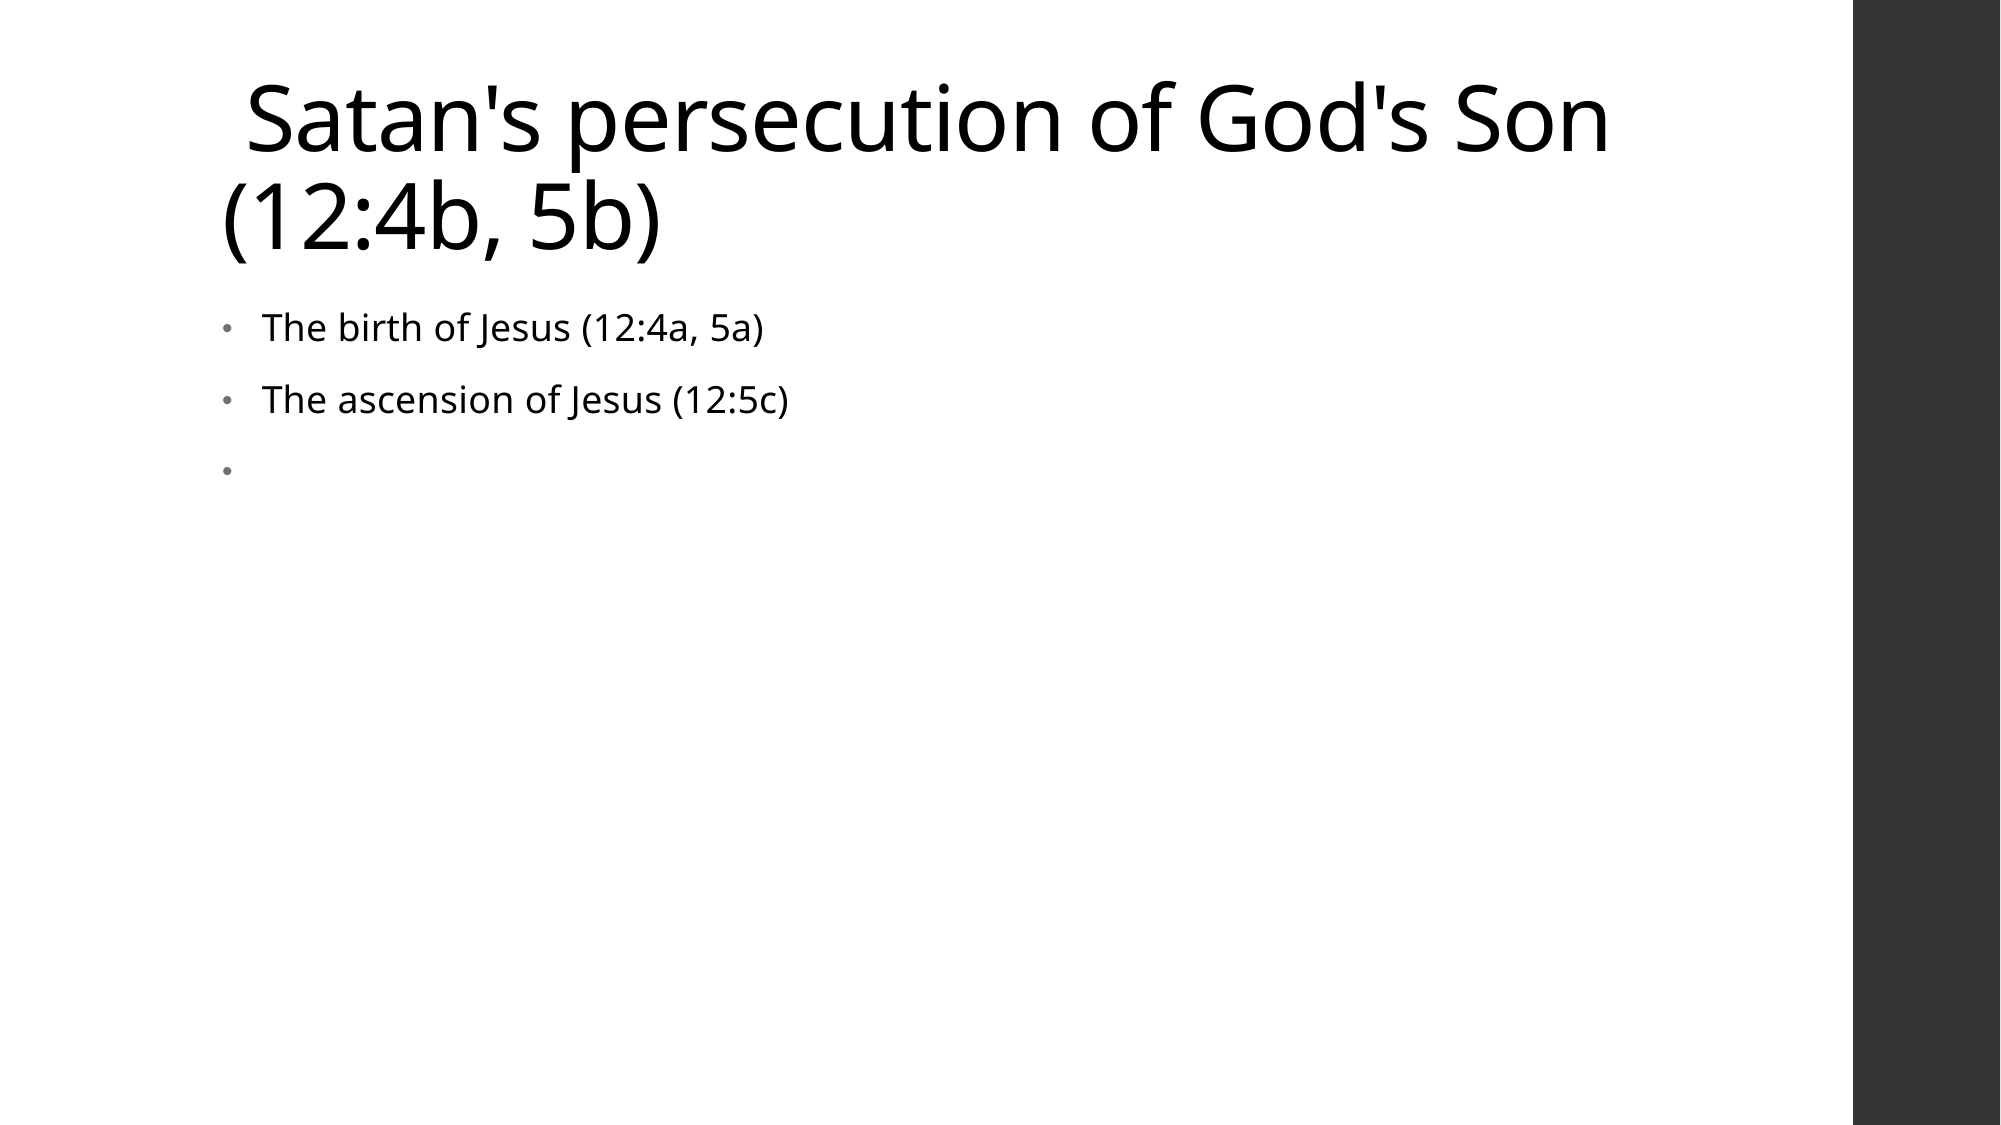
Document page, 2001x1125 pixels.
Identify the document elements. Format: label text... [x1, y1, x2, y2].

list The birth of Jesus (12:4a, 5a) The ascension of Jesus (12:5c) [206, 299, 1617, 1014]
title Satan's persecution of God's Son (12:4b, 5b) [206, 60, 1797, 278]
